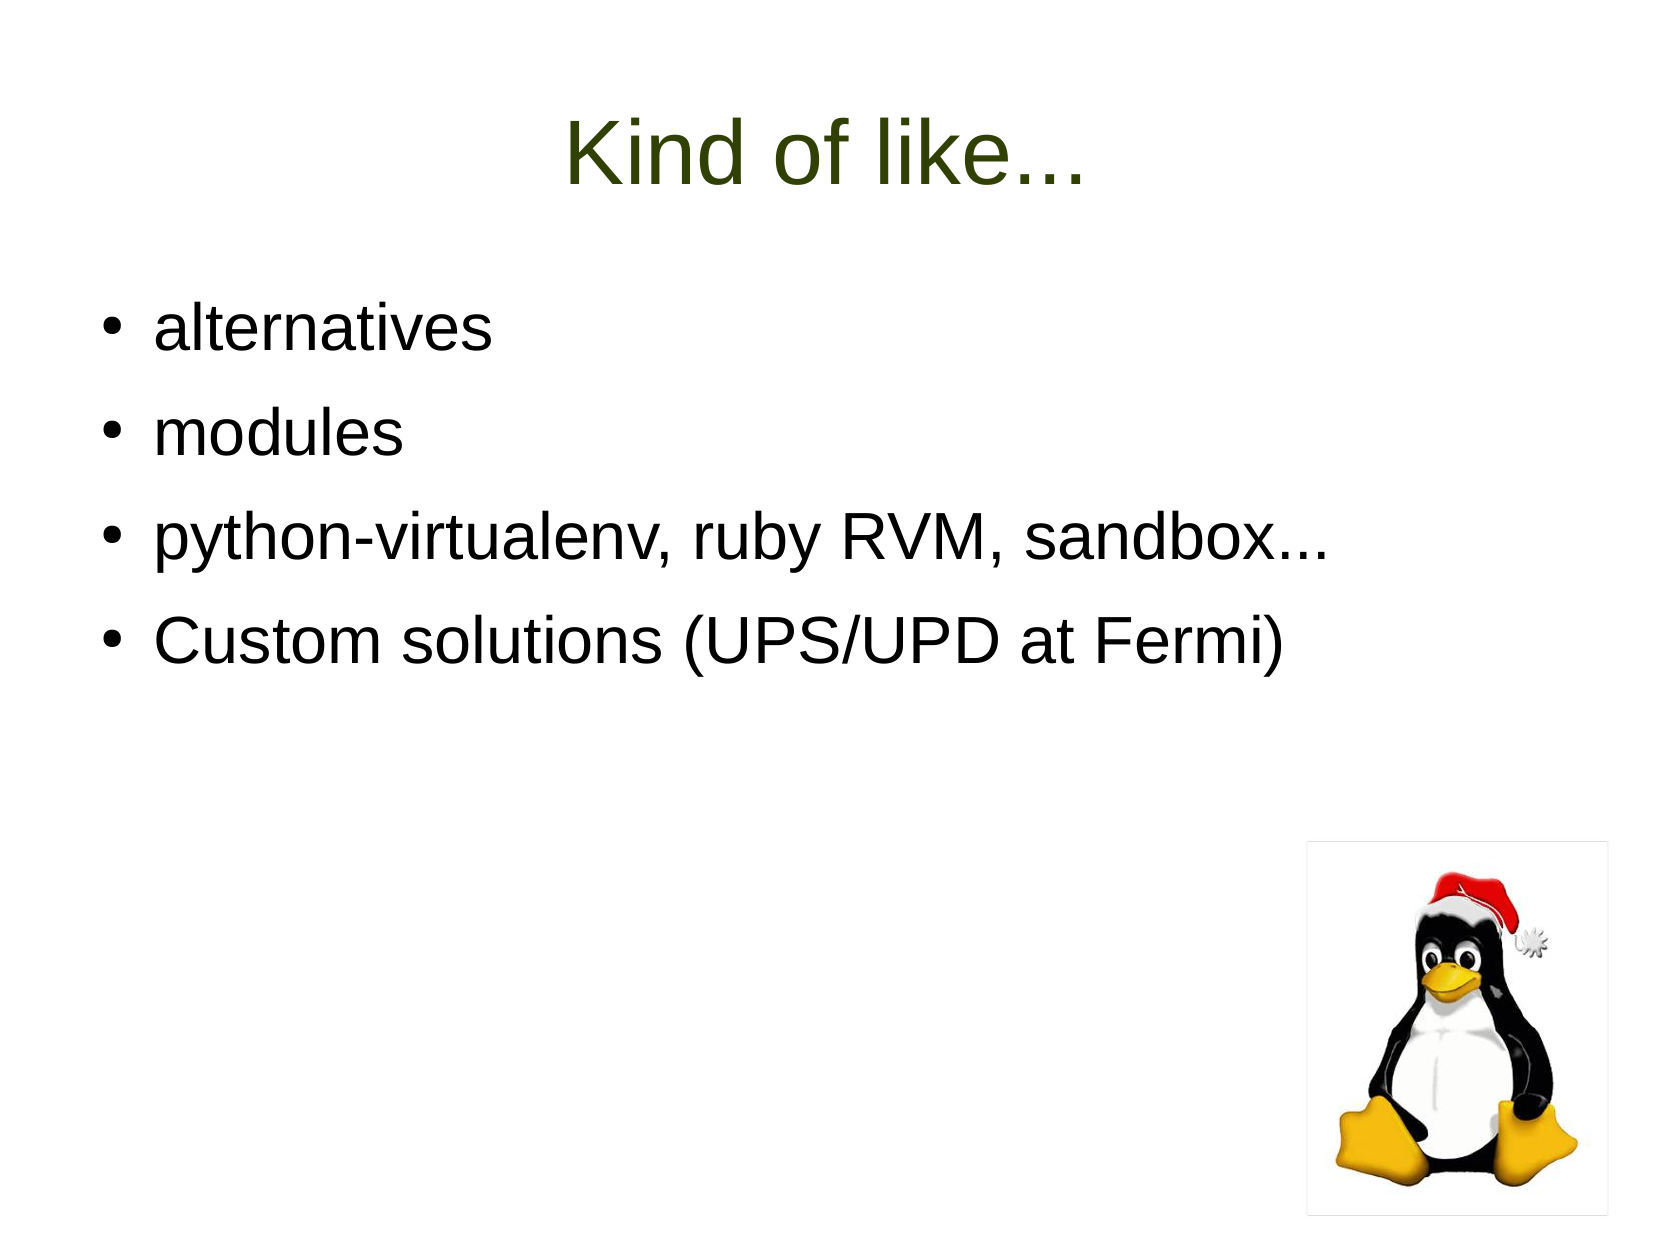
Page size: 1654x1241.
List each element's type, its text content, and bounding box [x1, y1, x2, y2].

title Kind of like... [82, 49, 1571, 257]
list alternatives modules python-virtualenv, ruby RVM, sandbox... Custom solutions (UPS/UPD at Fermi) [82, 290, 1571, 1109]
picture [1260, 831, 1654, 1225]
